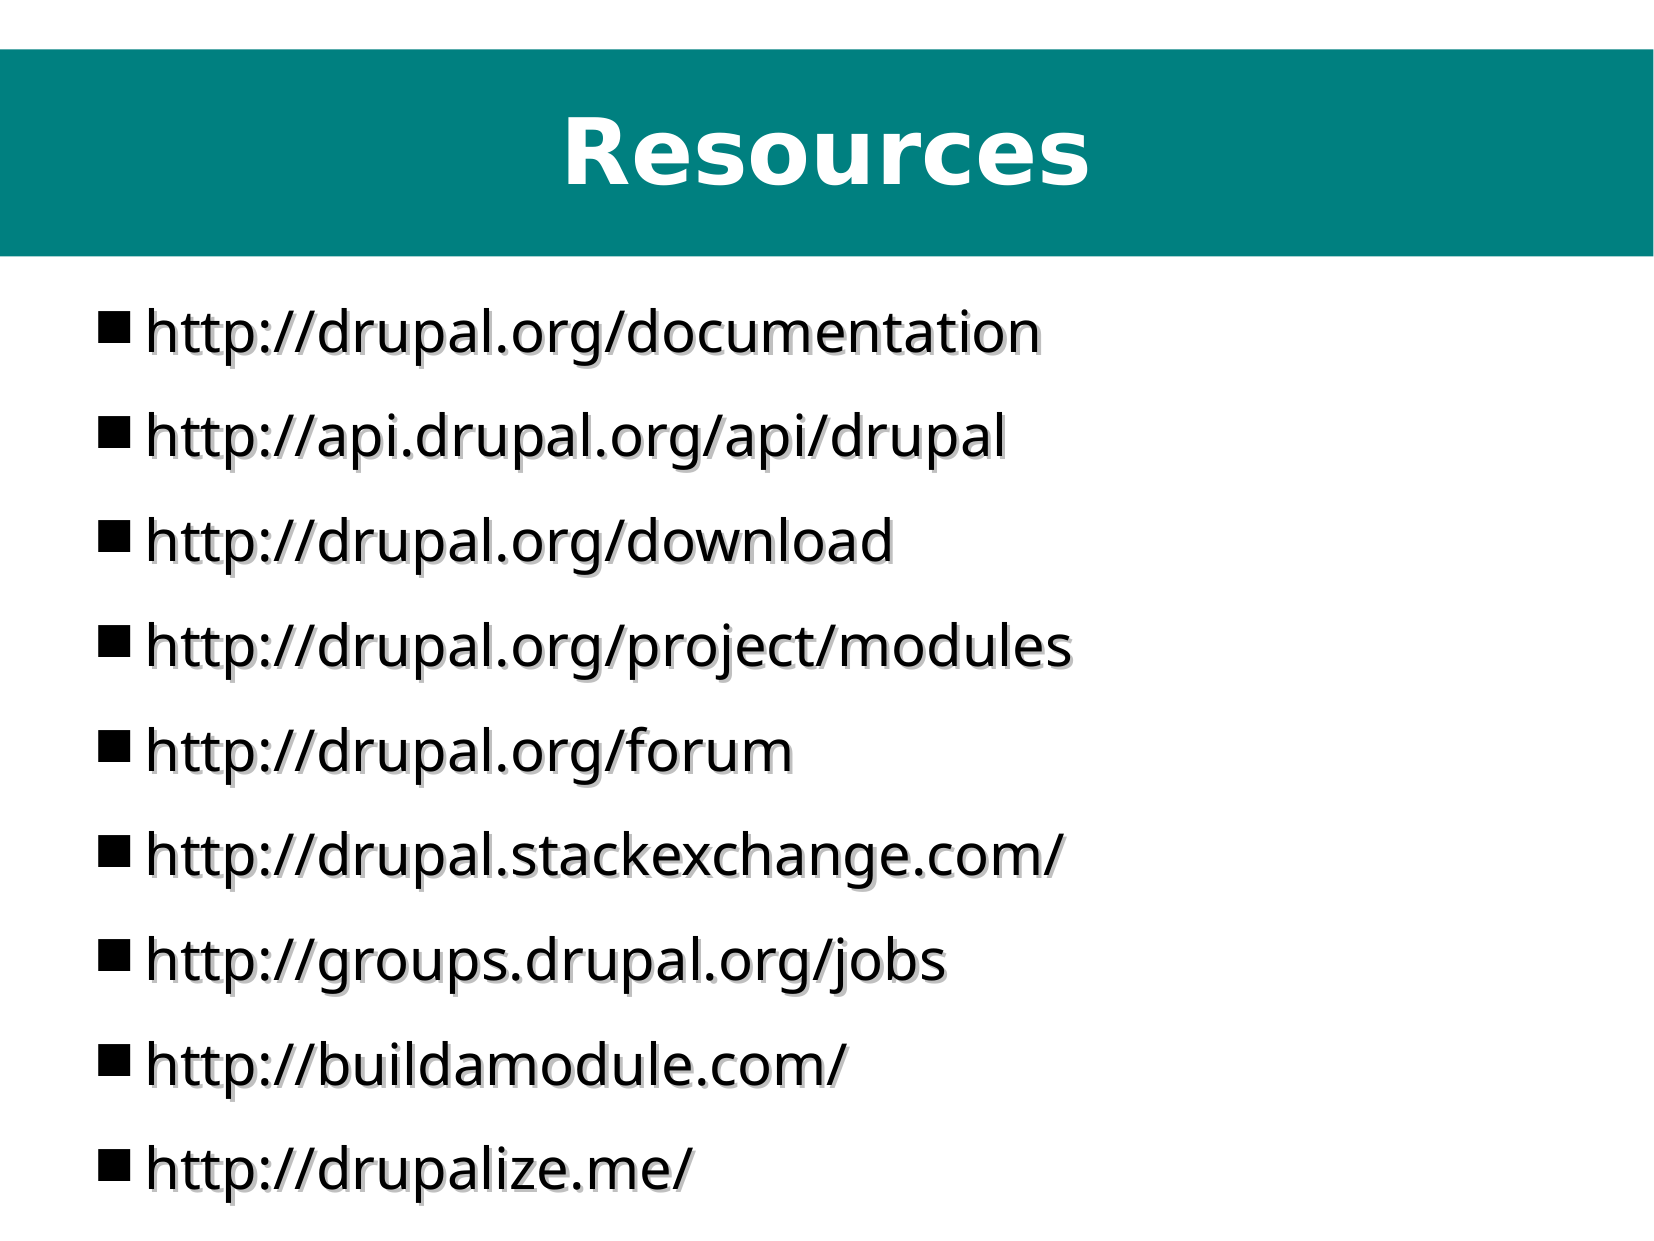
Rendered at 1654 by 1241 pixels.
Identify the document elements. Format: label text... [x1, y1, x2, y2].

title Resources [0, 49, 1654, 257]
list http://drupal.org/documentation http://api.drupal.org/api/drupal http://drupal.org/download http://drupal.org/project/modules http://drupal.org/forum http://drupal.stackexchange.com/ http://groups.drupal.org/jobs http://buildamodule.com/ http://drupalize.me/ [82, 290, 1538, 1216]
